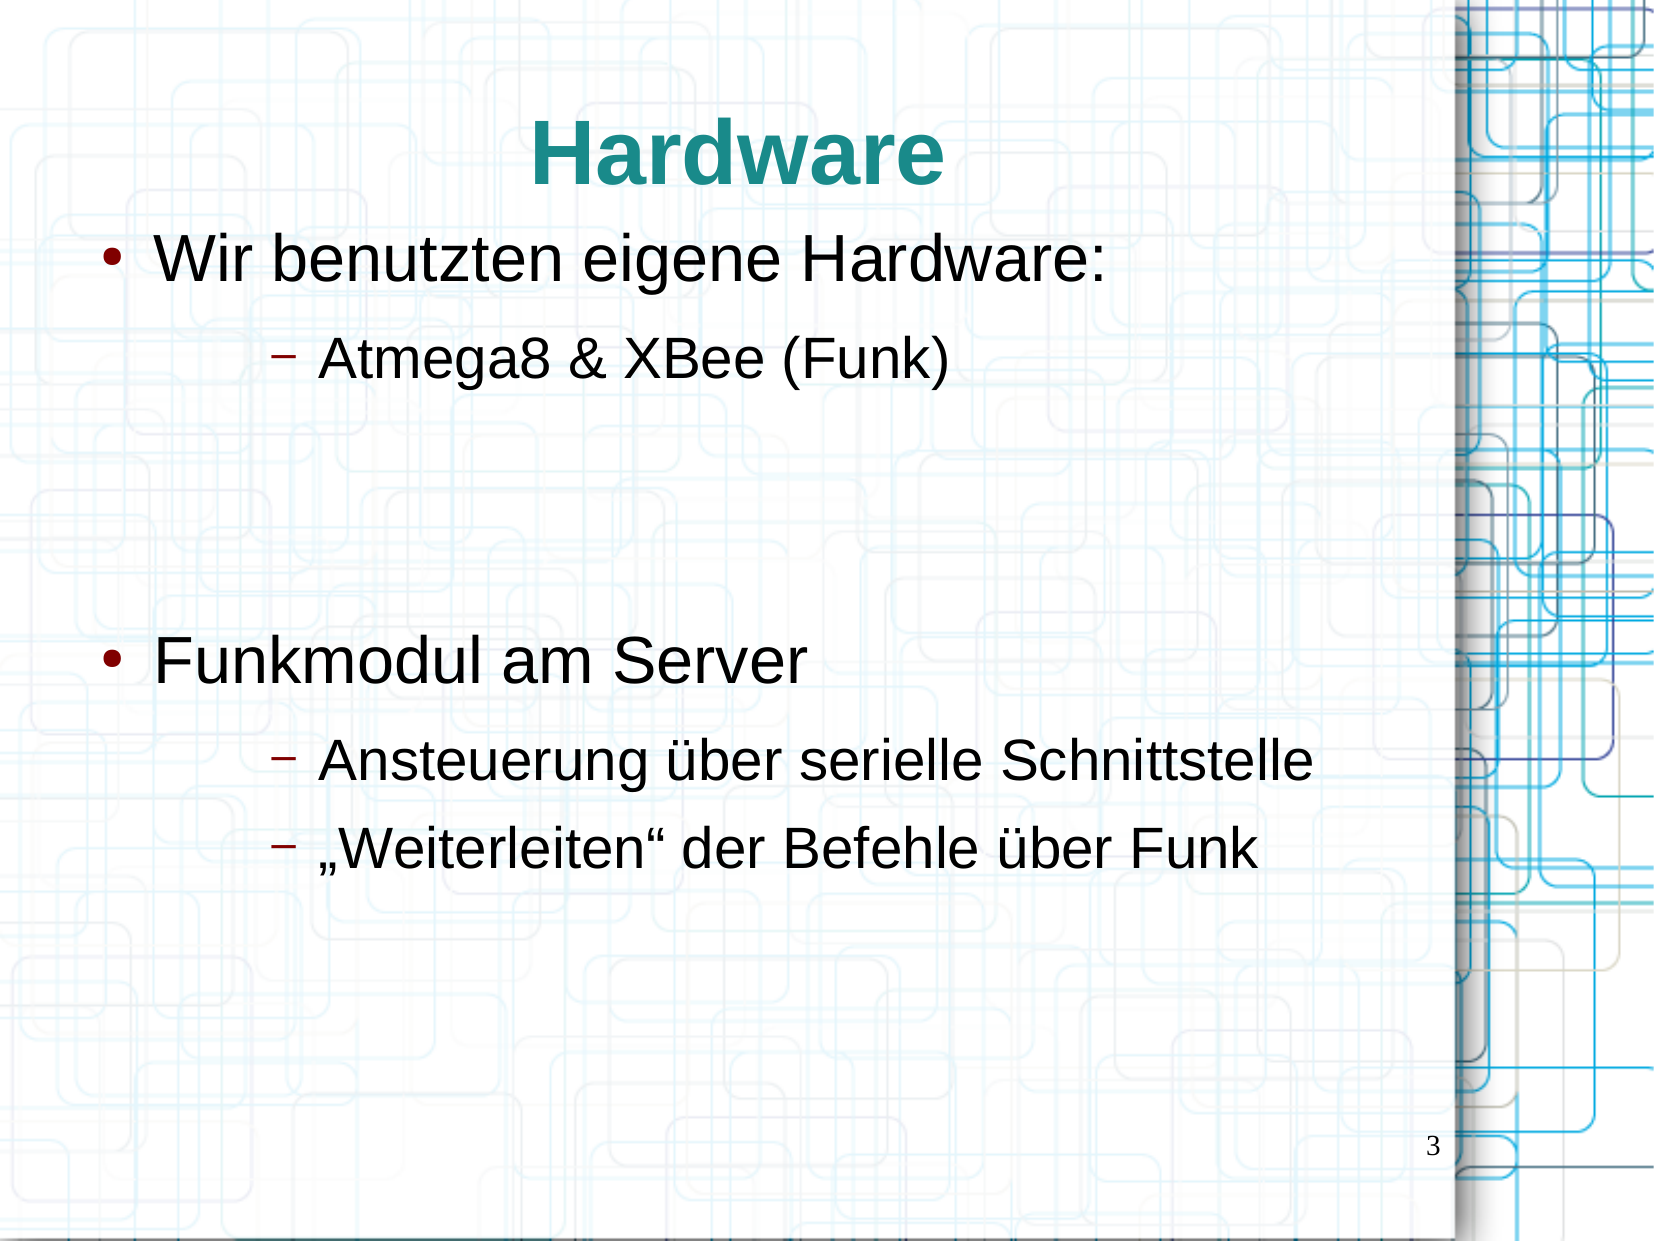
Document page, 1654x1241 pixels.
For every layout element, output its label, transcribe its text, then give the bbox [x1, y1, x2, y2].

title Hardware [59, 49, 1418, 257]
list Wir benutzten eigene Hardware: Atmega8 & XBee (Funk) Funkmodul am Server Ansteuerung über serielle Schnittstelle „Weiterleiten“ der Befehle über Funk [82, 221, 1462, 1037]
picture [0, 0, 1654, 1241]
